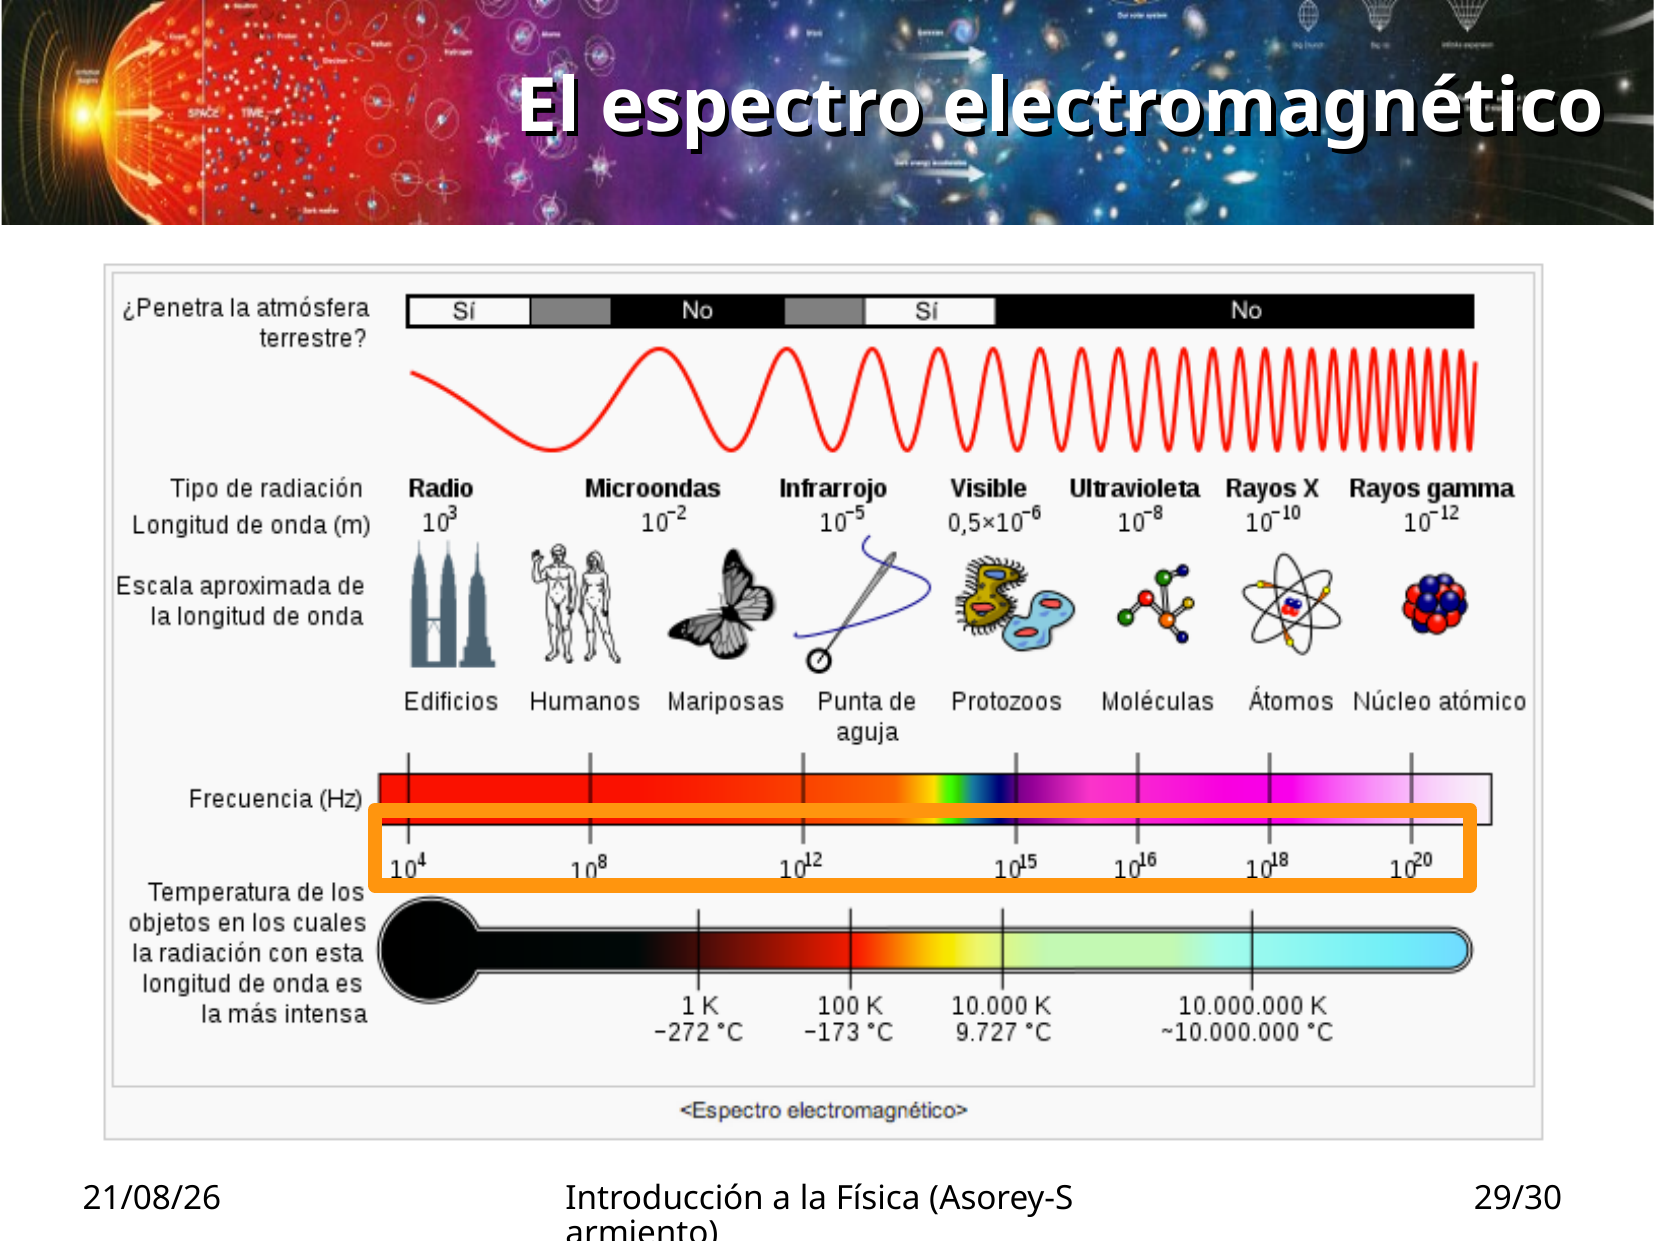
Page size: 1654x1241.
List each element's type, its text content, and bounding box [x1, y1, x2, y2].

picture [1, 0, 1654, 225]
title El espectro electromagnético [45, 15, 1606, 191]
picture [94, 254, 1556, 1156]
